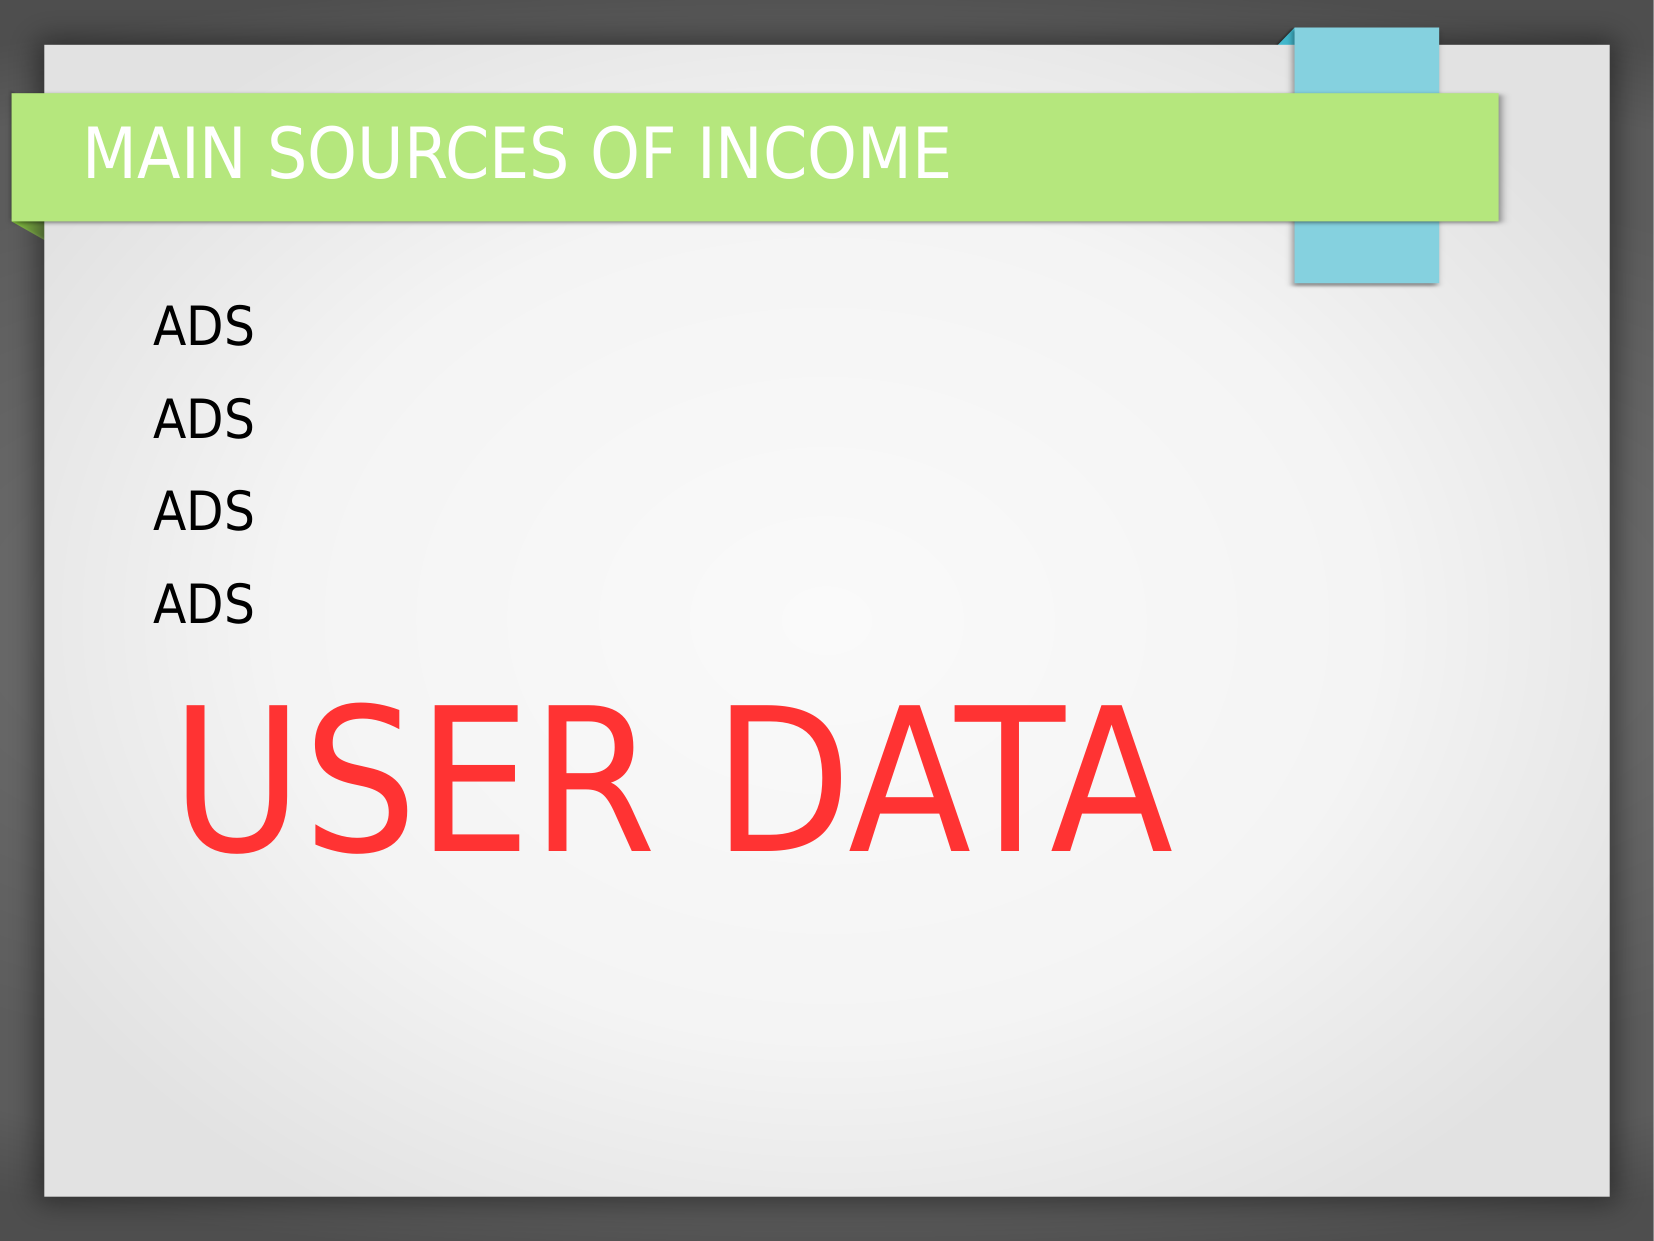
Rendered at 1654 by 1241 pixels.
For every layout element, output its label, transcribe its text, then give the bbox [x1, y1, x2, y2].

list ADS ADS ADS ADS USER DATA [82, 295, 1571, 1015]
picture [0, 0, 1654, 1241]
title MAIN SOURCES OF INCOME [82, 94, 1264, 213]
